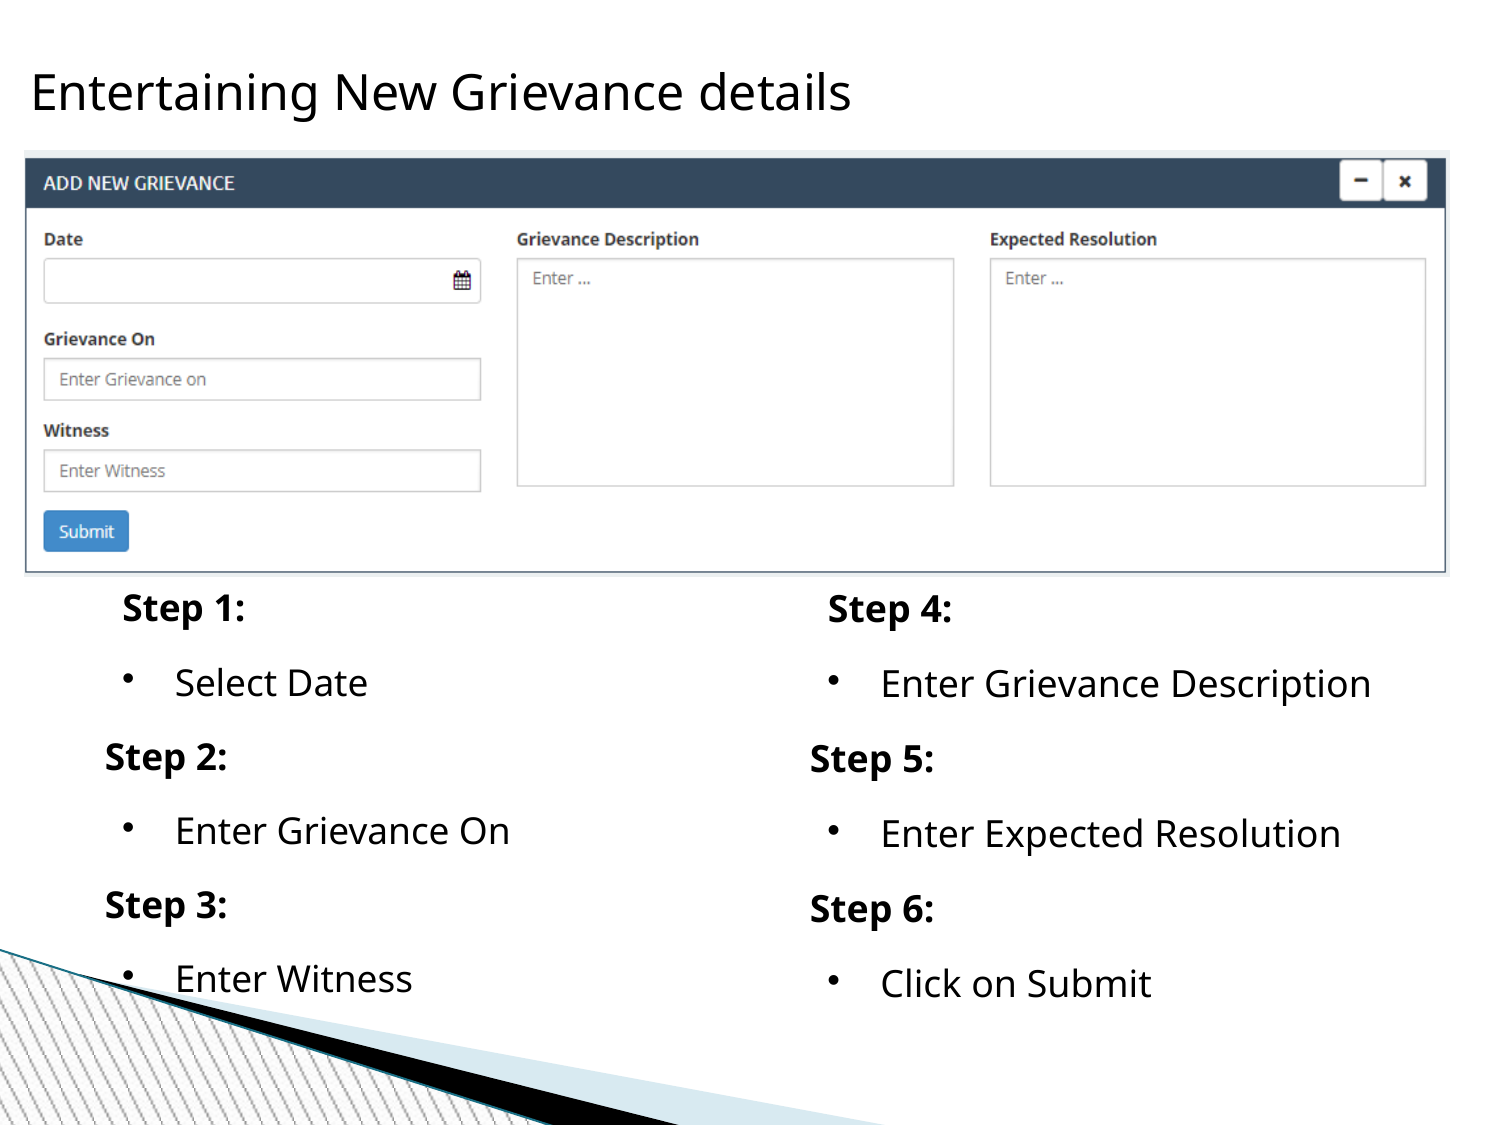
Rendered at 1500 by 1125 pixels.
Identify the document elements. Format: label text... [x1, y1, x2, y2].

picture [0, 952, 543, 1125]
picture [24, 150, 1450, 577]
list Step 1: Select Date Step 2: Enter Grievance On Step 3: Enter Witness [104, 584, 675, 1005]
text_box Step 4: Enter Grievance Description Step 5: Enter Expected Resolution Step 6: Click on Submit [809, 584, 1395, 1051]
title Entertaining New Grievance details [29, 29, 1380, 150]
